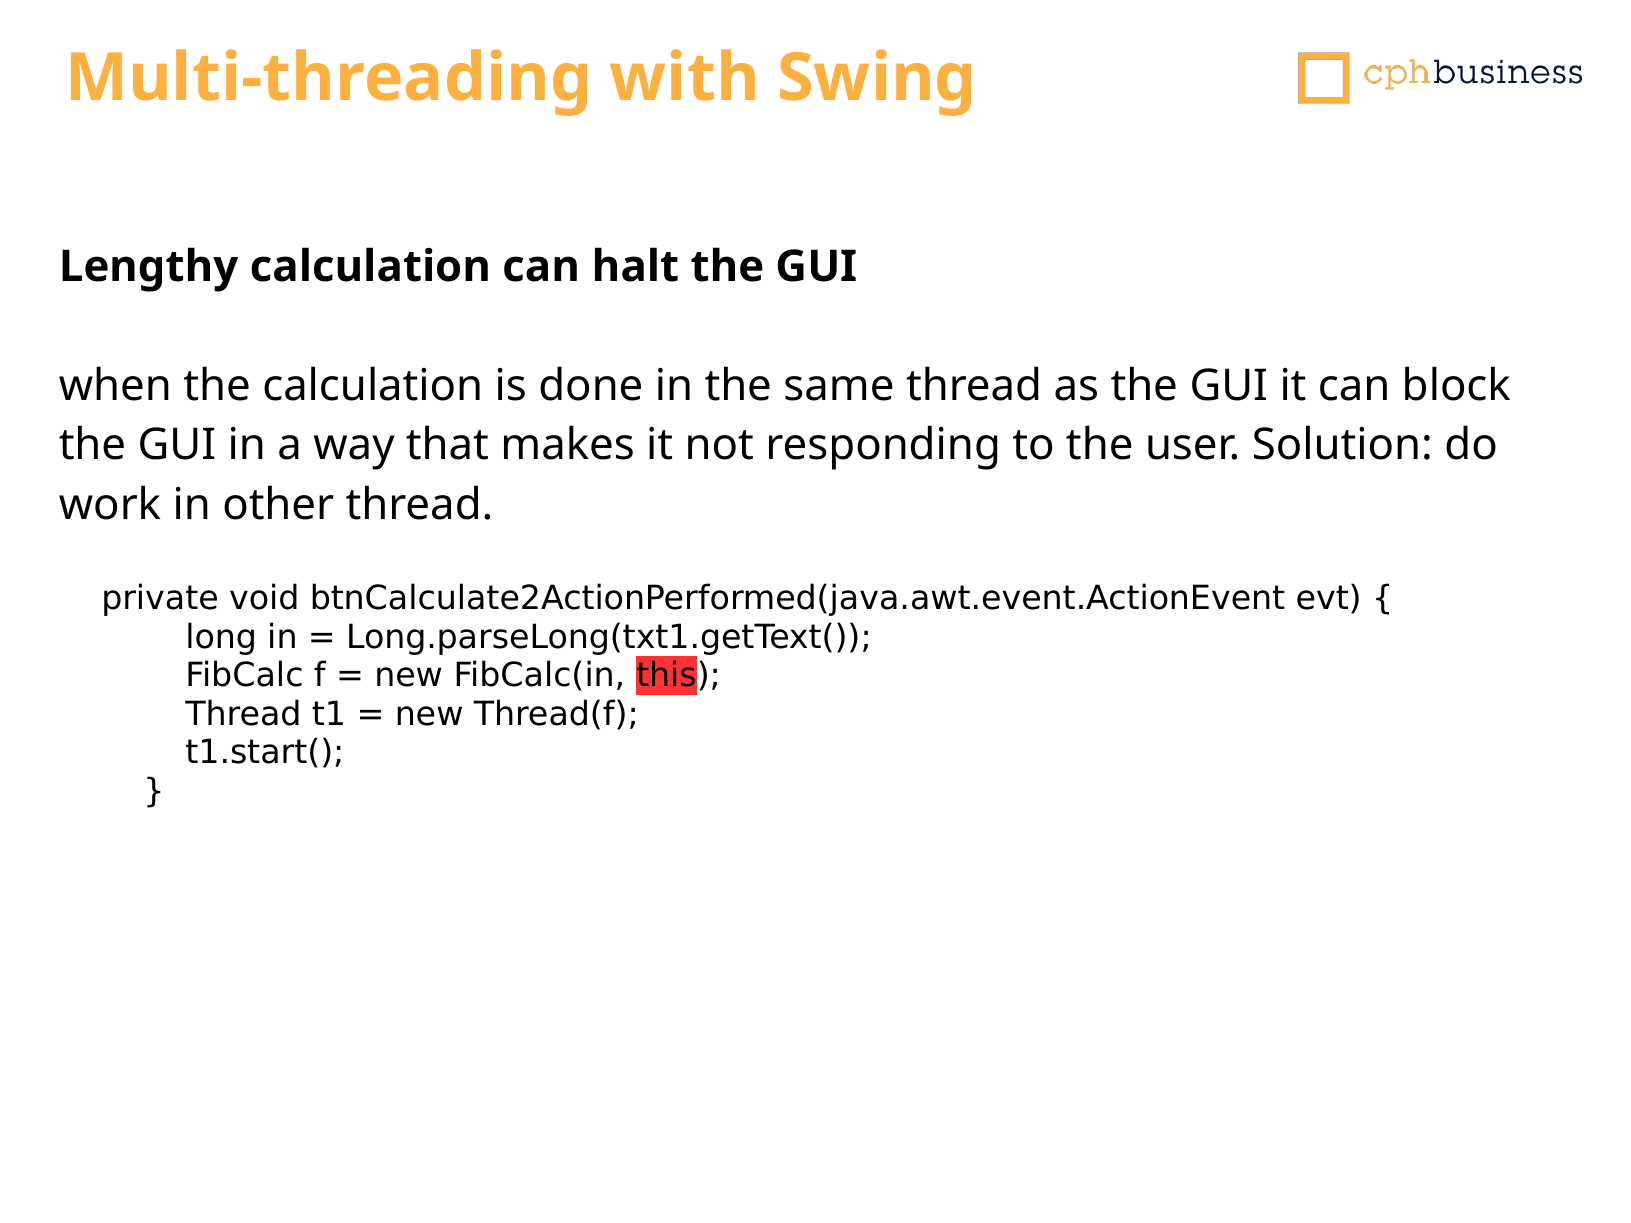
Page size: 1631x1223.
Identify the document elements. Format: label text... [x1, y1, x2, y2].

text_box Lengthy calculation can halt the GUI when the calculation is done in the same thread as the GUI it can block the GUI in a way that makes it not responding to the user. Solution: do work in other thread. [43, 227, 1548, 598]
text_box Multi-threading with Swing [50, 26, 1317, 150]
picture [1247, 1, 1631, 155]
text_box private void btnCalculate2ActionPerformed(java.awt.event.ActionEvent evt) { long in = Long.parseLong(txt1.getText()); FibCalc f = new FibCalc(in, this); Thread t1 = new Thread(f); t1.start(); } [86, 571, 1453, 851]
